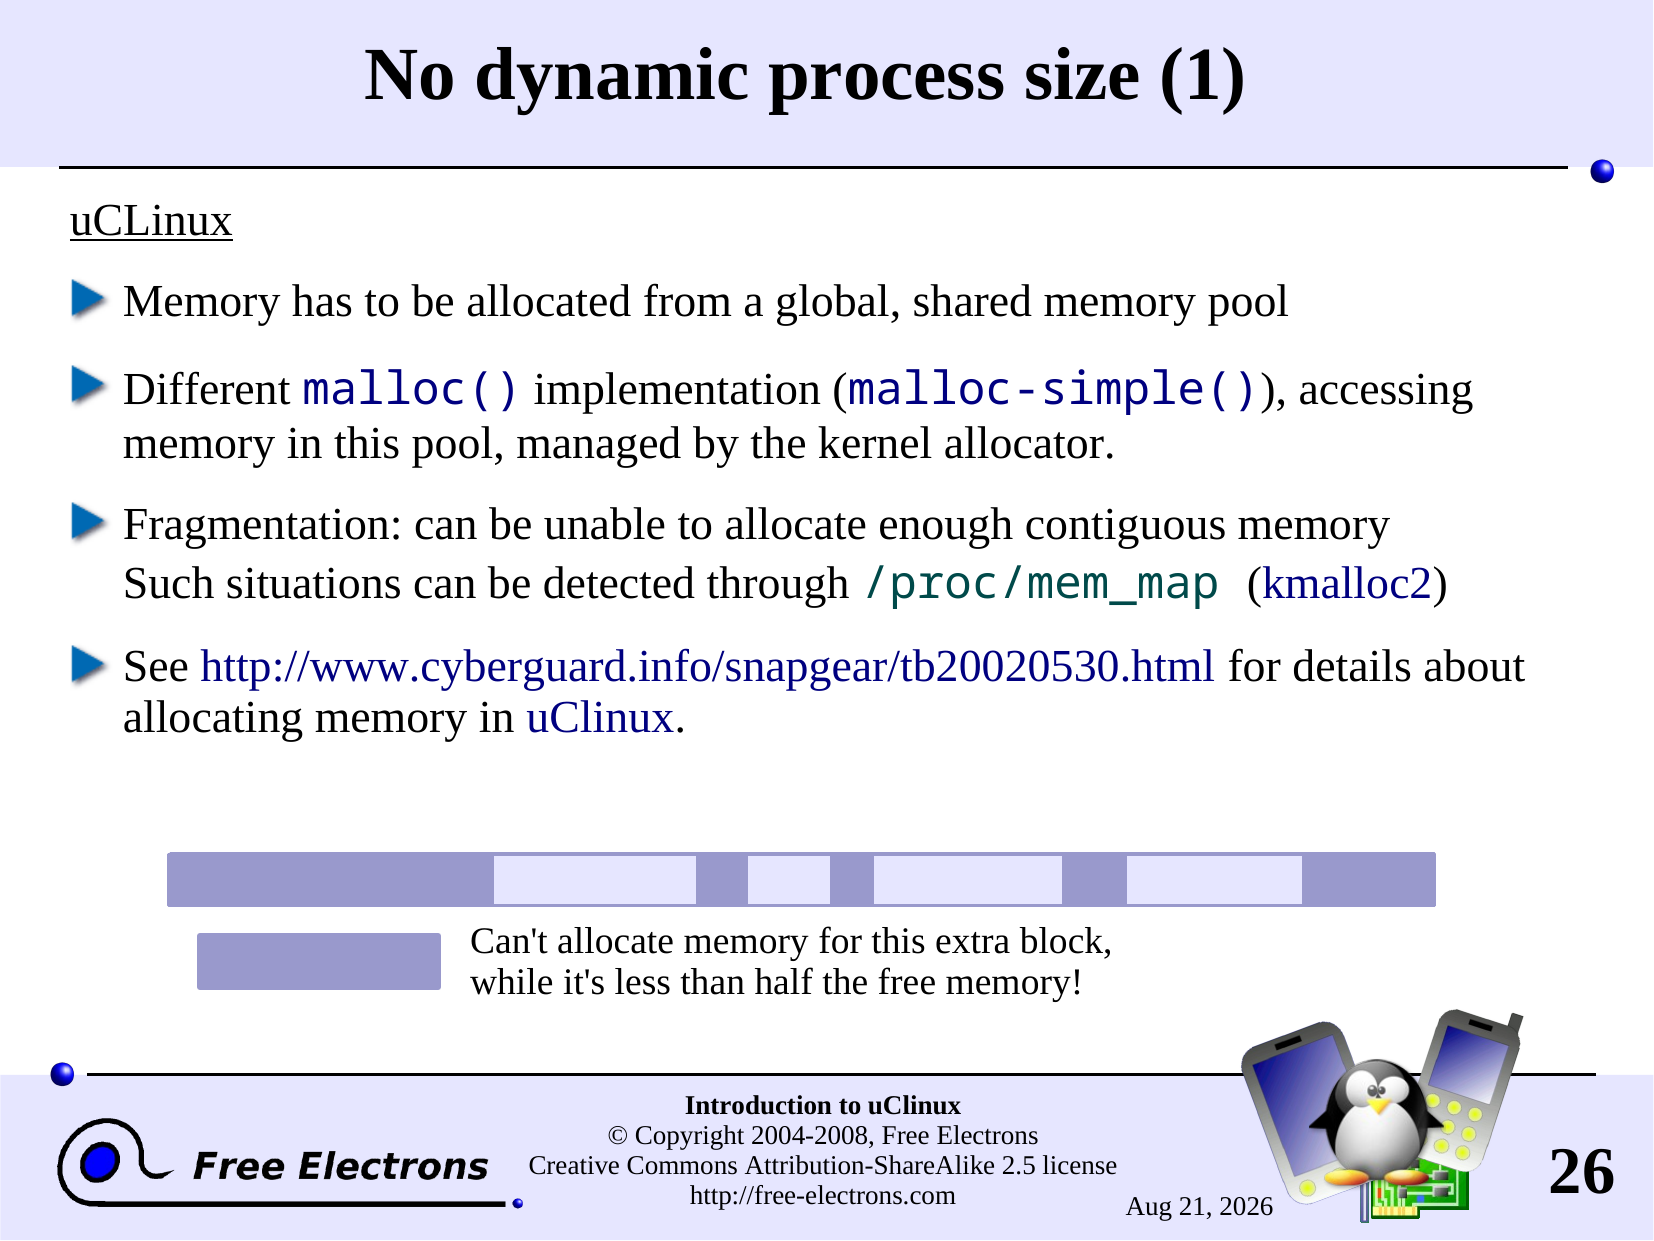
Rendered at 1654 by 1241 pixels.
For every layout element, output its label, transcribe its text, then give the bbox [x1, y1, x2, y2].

title No dynamic process size (1) [60, 25, 1551, 124]
list uCLinux Memory has to be allocated from a global, shared memory pool Different malloc() implementation (malloc-simple()), accessing memory in this pool, managed by the kernel allocator. Fragmentation: can be unable to allocate enough contiguous memory Such situations can be detected through /proc/mem_map (kmalloc2) See http://www.cyberguard.info/snapgear/tb20020530.html for details about allocating memory in uClinux. [52, 195, 1594, 1045]
text_box [168, 853, 1435, 906]
text_box [199, 935, 439, 988]
picture [50, 1107, 527, 1216]
picture [1225, 1045, 1528, 1241]
text_box Can't allocate memory for this extra block, while it's less than half the free memory! [470, 919, 1116, 1024]
